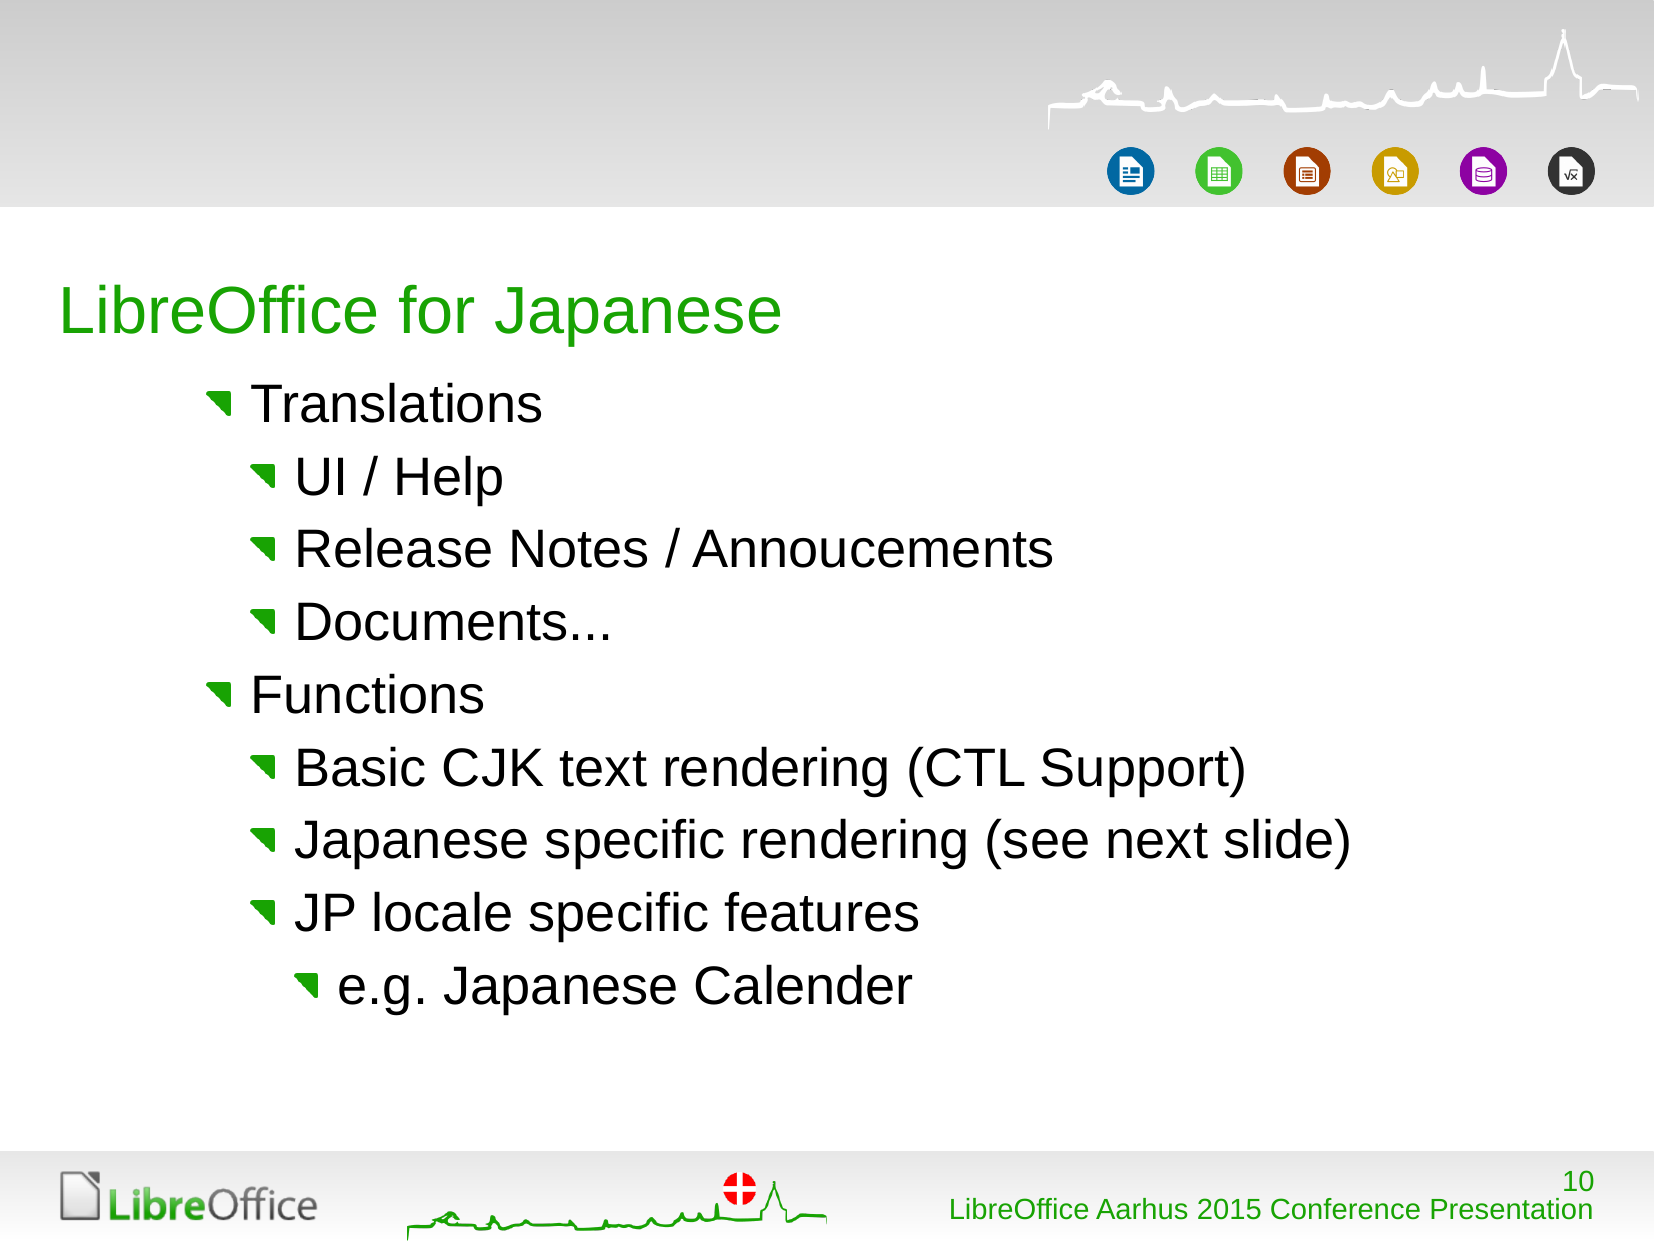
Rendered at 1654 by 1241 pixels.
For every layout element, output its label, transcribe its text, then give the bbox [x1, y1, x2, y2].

list Translations UI / Help Release Notes / Annoucements Documents... Functions Basic CJK text rendering (CTL Support) Japanese specific rendering (see next slide) JP locale specific features e.g. Japanese Calender [206, 373, 1477, 1094]
picture [407, 1172, 827, 1241]
picture [1048, 29, 1639, 130]
picture [1107, 147, 1595, 195]
picture [41, 1152, 337, 1240]
title LibreOffice for Japanese [59, 236, 1595, 384]
